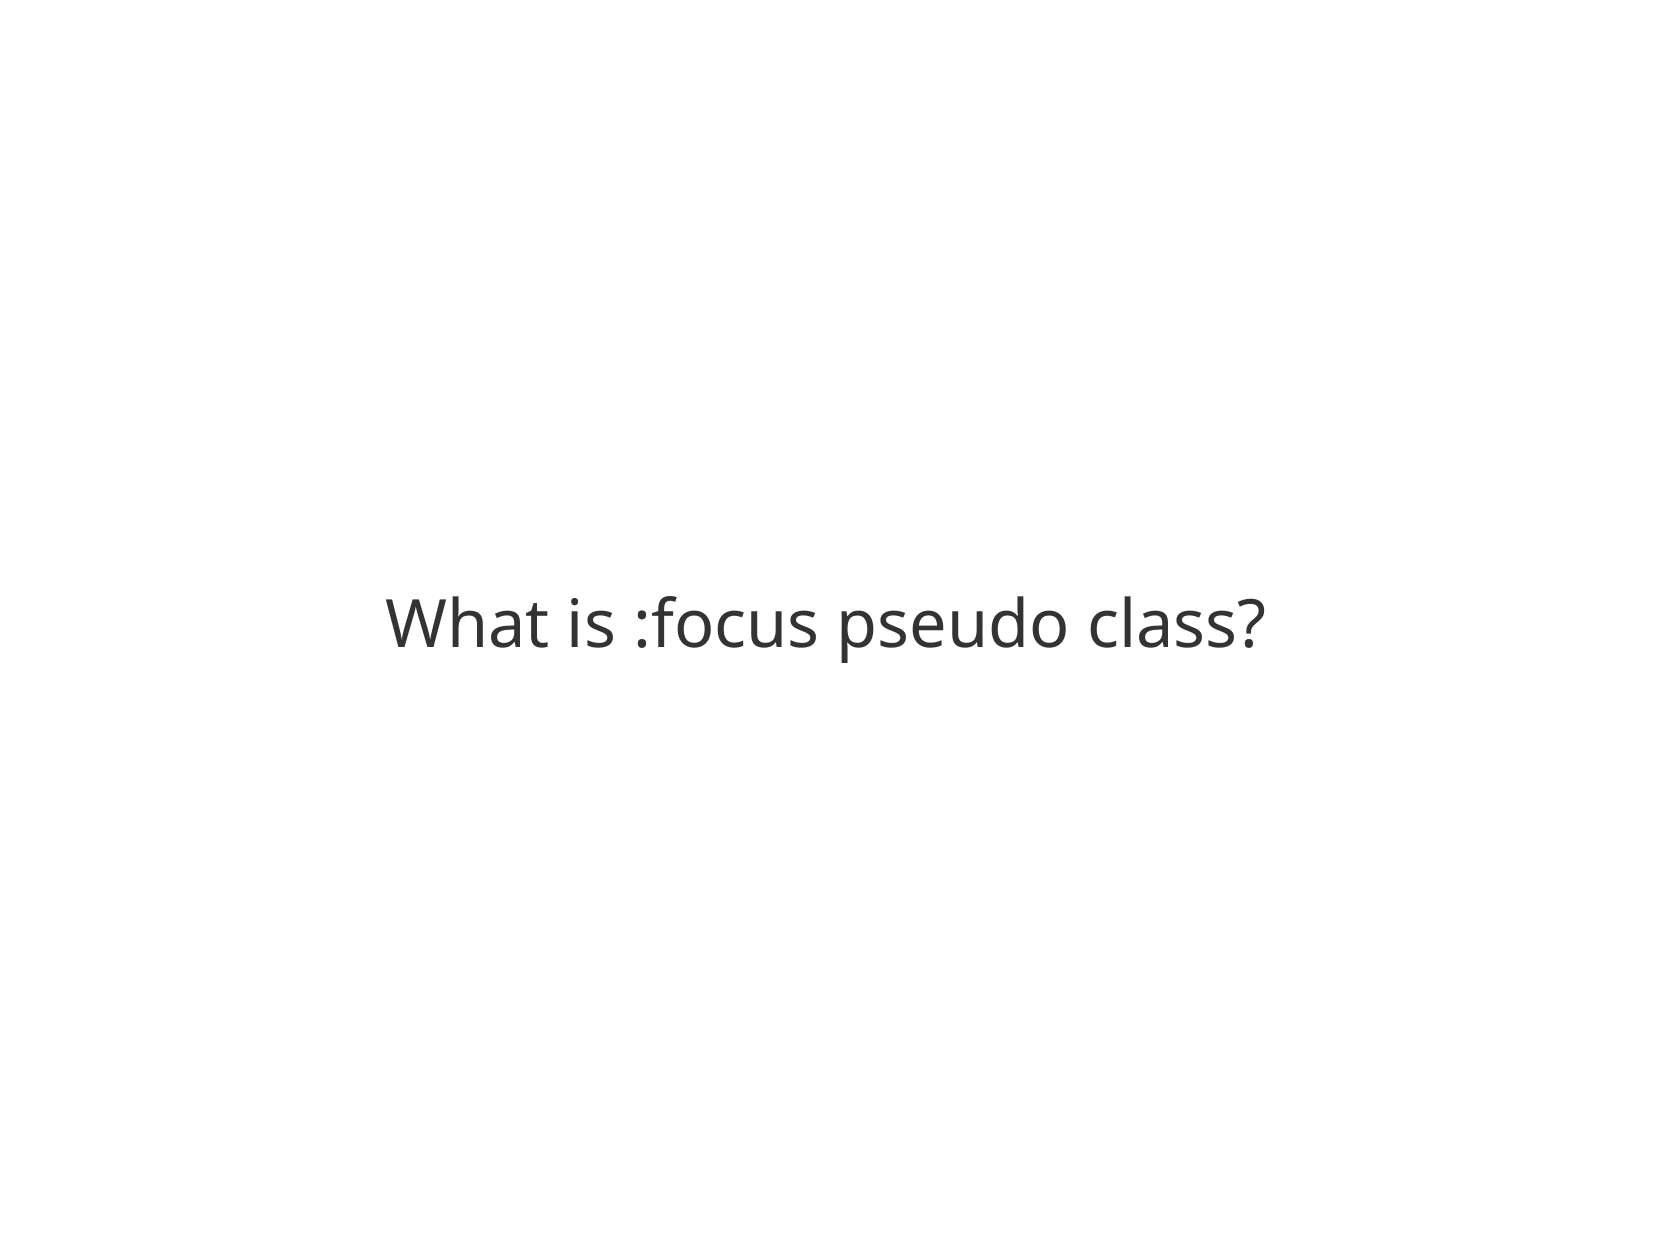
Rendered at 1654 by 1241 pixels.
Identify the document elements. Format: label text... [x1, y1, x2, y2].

subtitle What is :focus pseudo class? [82, 49, 1571, 1193]
